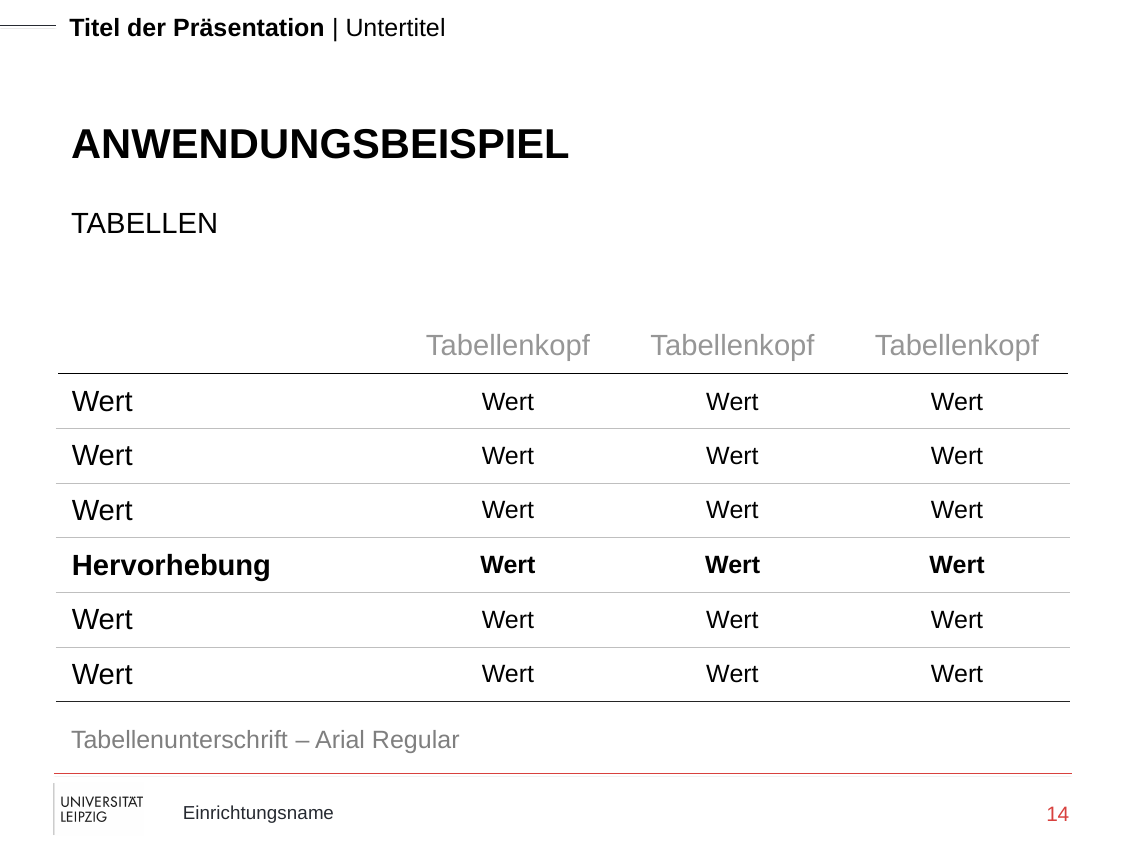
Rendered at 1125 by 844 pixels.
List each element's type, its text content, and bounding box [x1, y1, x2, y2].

table_cell Wert [846, 429, 1068, 483]
table_cell Wert [58, 593, 395, 647]
table_cell Wert [846, 648, 1068, 701]
table_cell Wert [846, 538, 1068, 592]
table_cell Hervorhebung [58, 538, 395, 592]
table_cell Wert [397, 484, 619, 537]
table_cell Wert [621, 593, 844, 647]
title Anwendungsbeispiel [56, 50, 1069, 174]
table_header Tabellenkopf [621, 317, 844, 373]
table_cell Wert [621, 484, 844, 537]
table_cell Wert [846, 593, 1068, 647]
table_header [57, 317, 395, 373]
table_cell Wert [58, 374, 395, 428]
table_cell Wert [397, 648, 619, 701]
table_cell Wert [397, 374, 619, 428]
table_cell Wert [397, 429, 619, 483]
table_cell Wert [846, 374, 1068, 428]
picture [53, 782, 144, 836]
table_cell Wert [58, 429, 395, 483]
table_cell Wert [621, 374, 844, 428]
table_header Tabellenkopf [846, 317, 1069, 373]
table_cell Wert [397, 593, 619, 647]
table_cell Wert [846, 484, 1068, 537]
table_cell Wert [397, 538, 619, 592]
table_cell Wert [58, 648, 395, 701]
list Tabellenunterschrift – Arial Regular [56, 716, 1069, 771]
table_cell Wert [58, 484, 395, 537]
list TABELLEN [56, 174, 1069, 247]
table_cell Wert [621, 648, 844, 701]
table_cell Wert [621, 429, 844, 483]
slide_number 1 [962, 800, 1070, 839]
table_header Tabellenkopf [397, 317, 619, 373]
table_cell Wert [621, 538, 844, 592]
